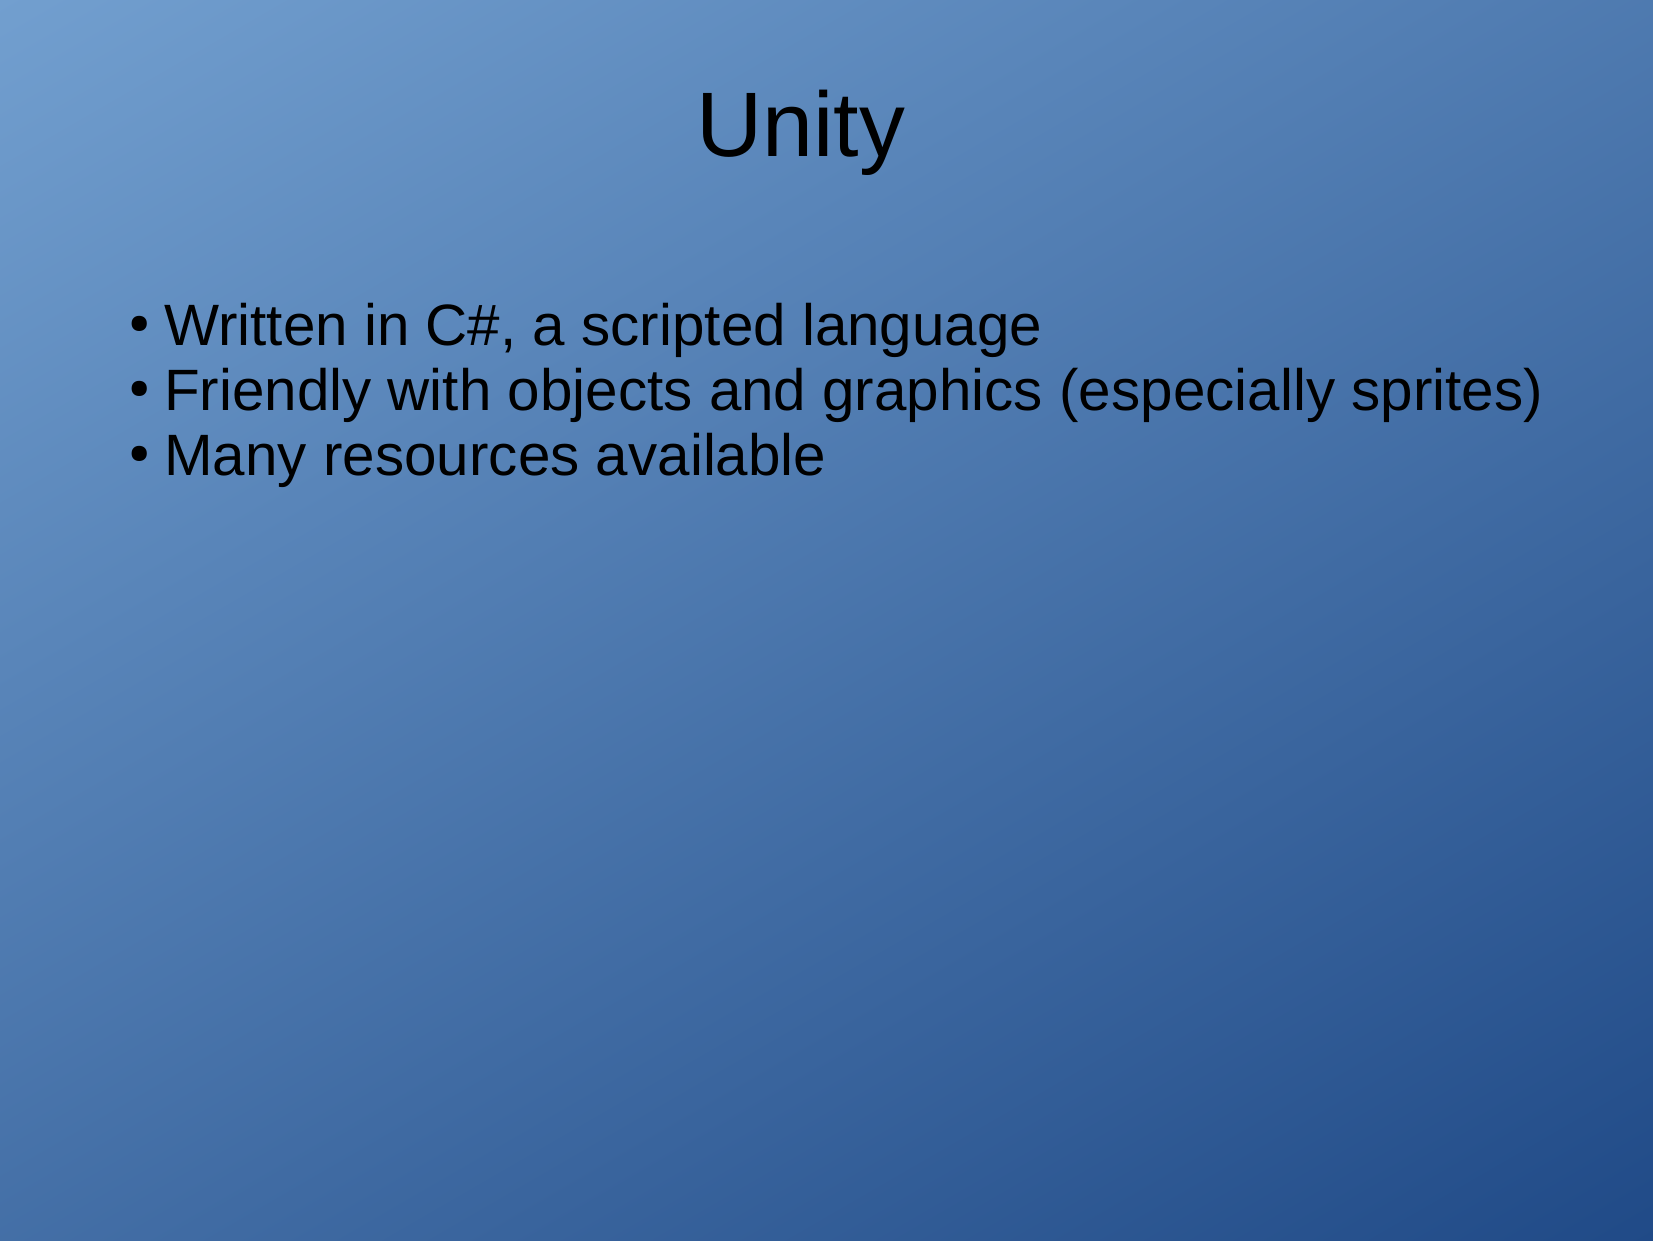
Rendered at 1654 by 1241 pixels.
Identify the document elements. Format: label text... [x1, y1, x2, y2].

text_box Unity [681, 65, 921, 184]
text_box Written in C#, a scripted language Friendly with objects and graphics (especially sprites) Many resources available [114, 285, 1561, 495]
